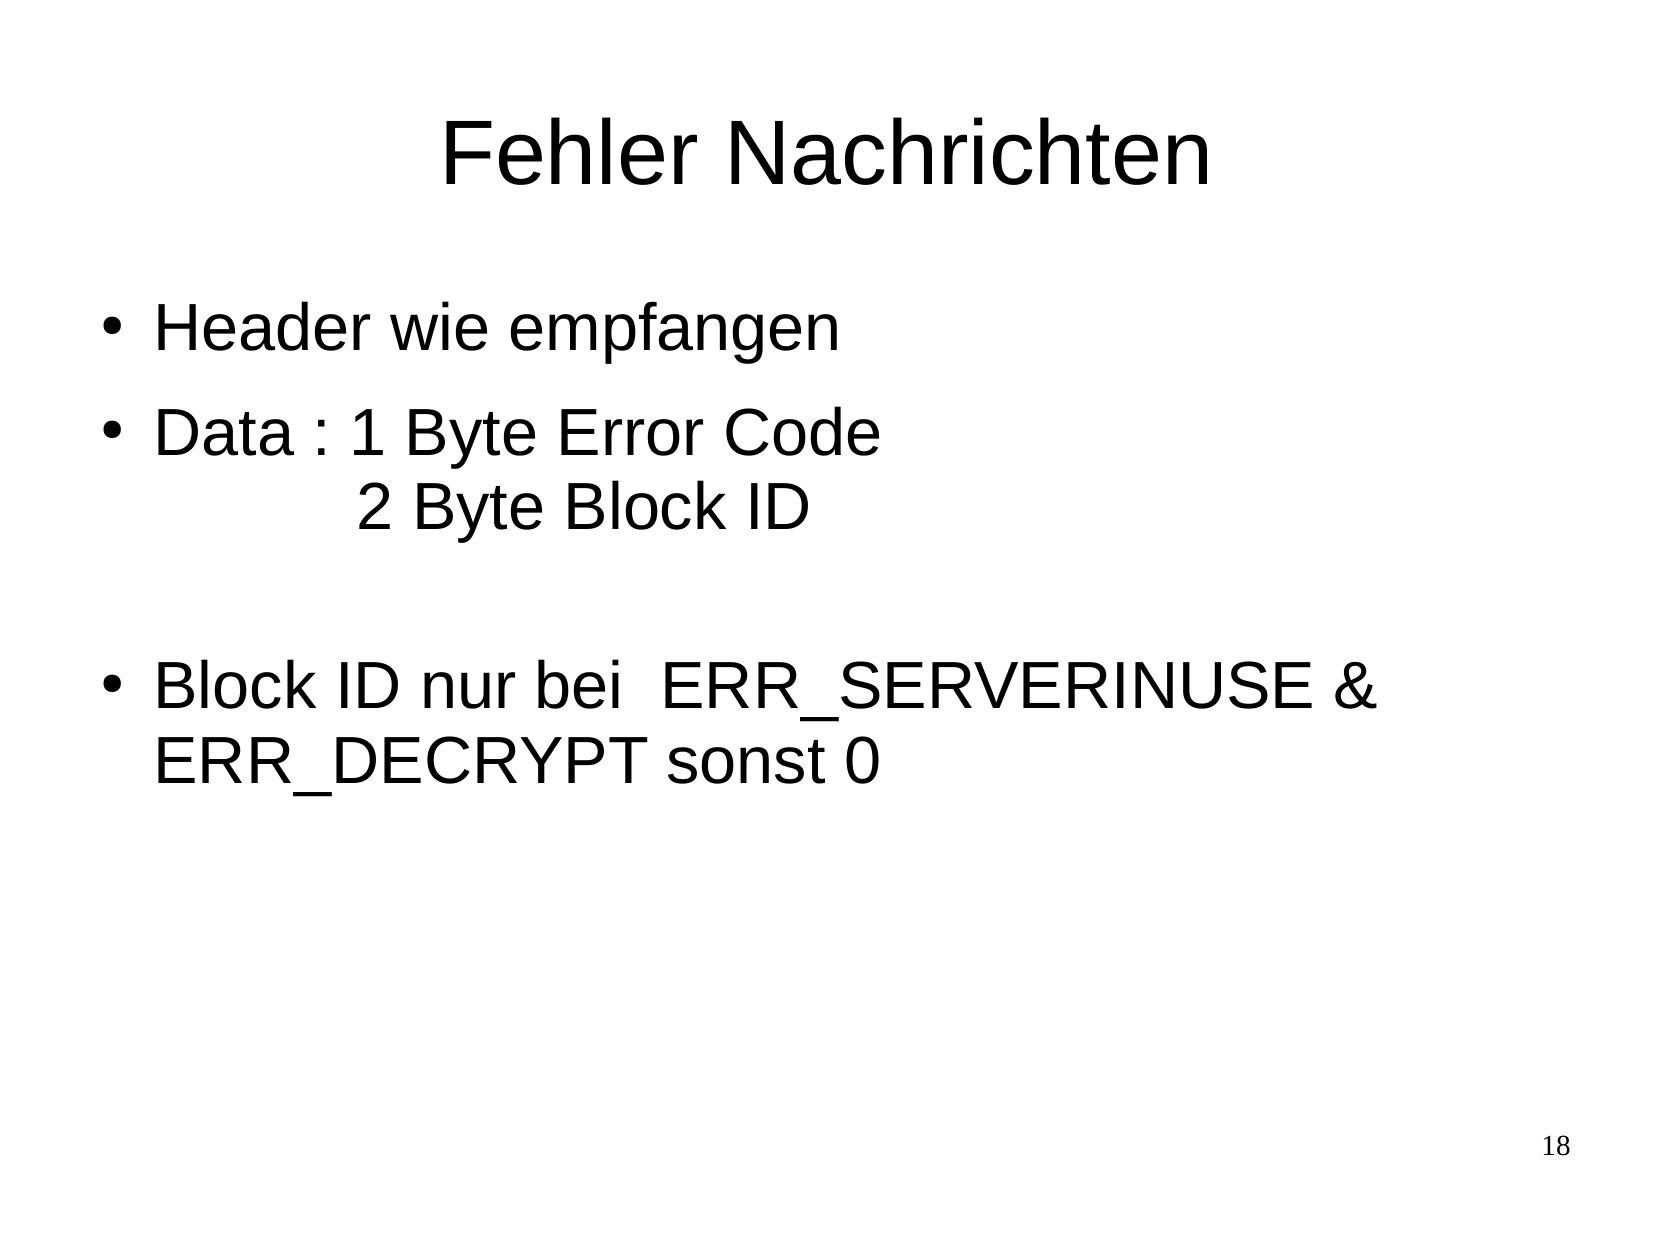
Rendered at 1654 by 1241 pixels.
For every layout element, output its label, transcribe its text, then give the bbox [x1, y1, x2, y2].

title Fehler Nachrichten [82, 49, 1571, 257]
list Header wie empfangen Data : 1 Byte Error Code 2 Byte Block ID Block ID nur bei ERR_SERVERINUSE & ERR_DECRYPT sonst 0 [82, 290, 1571, 1109]
